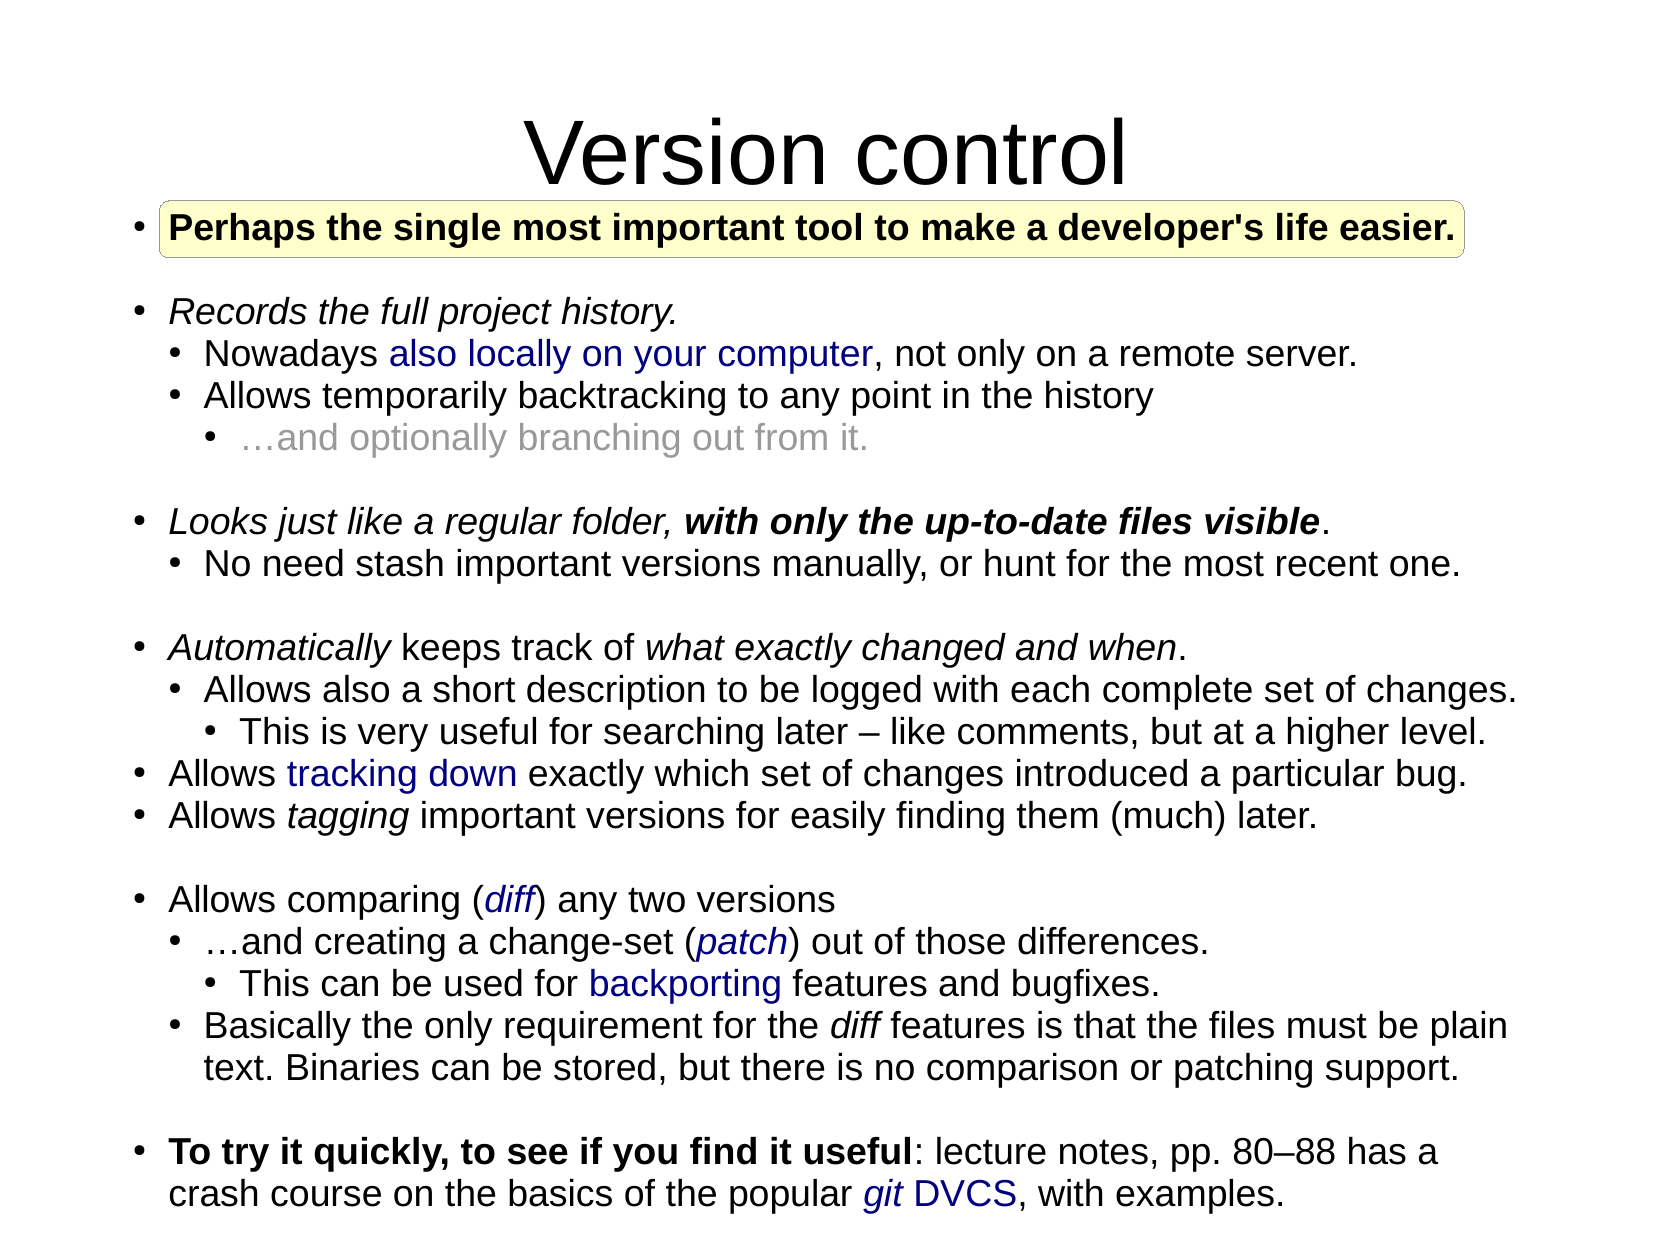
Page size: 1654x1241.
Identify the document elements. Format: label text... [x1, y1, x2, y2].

text_box Perhaps the single most important tool to make a developer's life easier. Records the full project history. Nowadays also locally on your computer, not only on a remote server. Allows temporarily backtracking to any point in the history …and optionally branching out from it. Looks just like a regular folder, with only the up-to-date files visible. No need stash important versions manually, or hunt for the most recent one. Automatically keeps track of what exactly changed and when. Allows also a short description to be logged with each complete set of changes. This is very useful for searching later – like comments, but at a higher level. Allows tracking down exactly which set of changes introduced a particular bug. Allows tagging important versions for easily finding them (much) later. Allows comparing (diff) any two versions …and creating a change-set (patch) out of those differences. This can be used for backporting features and bugfixes. Basically the only requirement for the diff features is that the files must be plain text. Binaries can be stored, but there is no comparison or patching support. To try it quickly, to see if you find it useful: lecture notes, pp. 80–88 has a crash course on the basics of the popular git DVCS, with examples. [82, 199, 1561, 1222]
title Version control [82, 49, 1571, 257]
